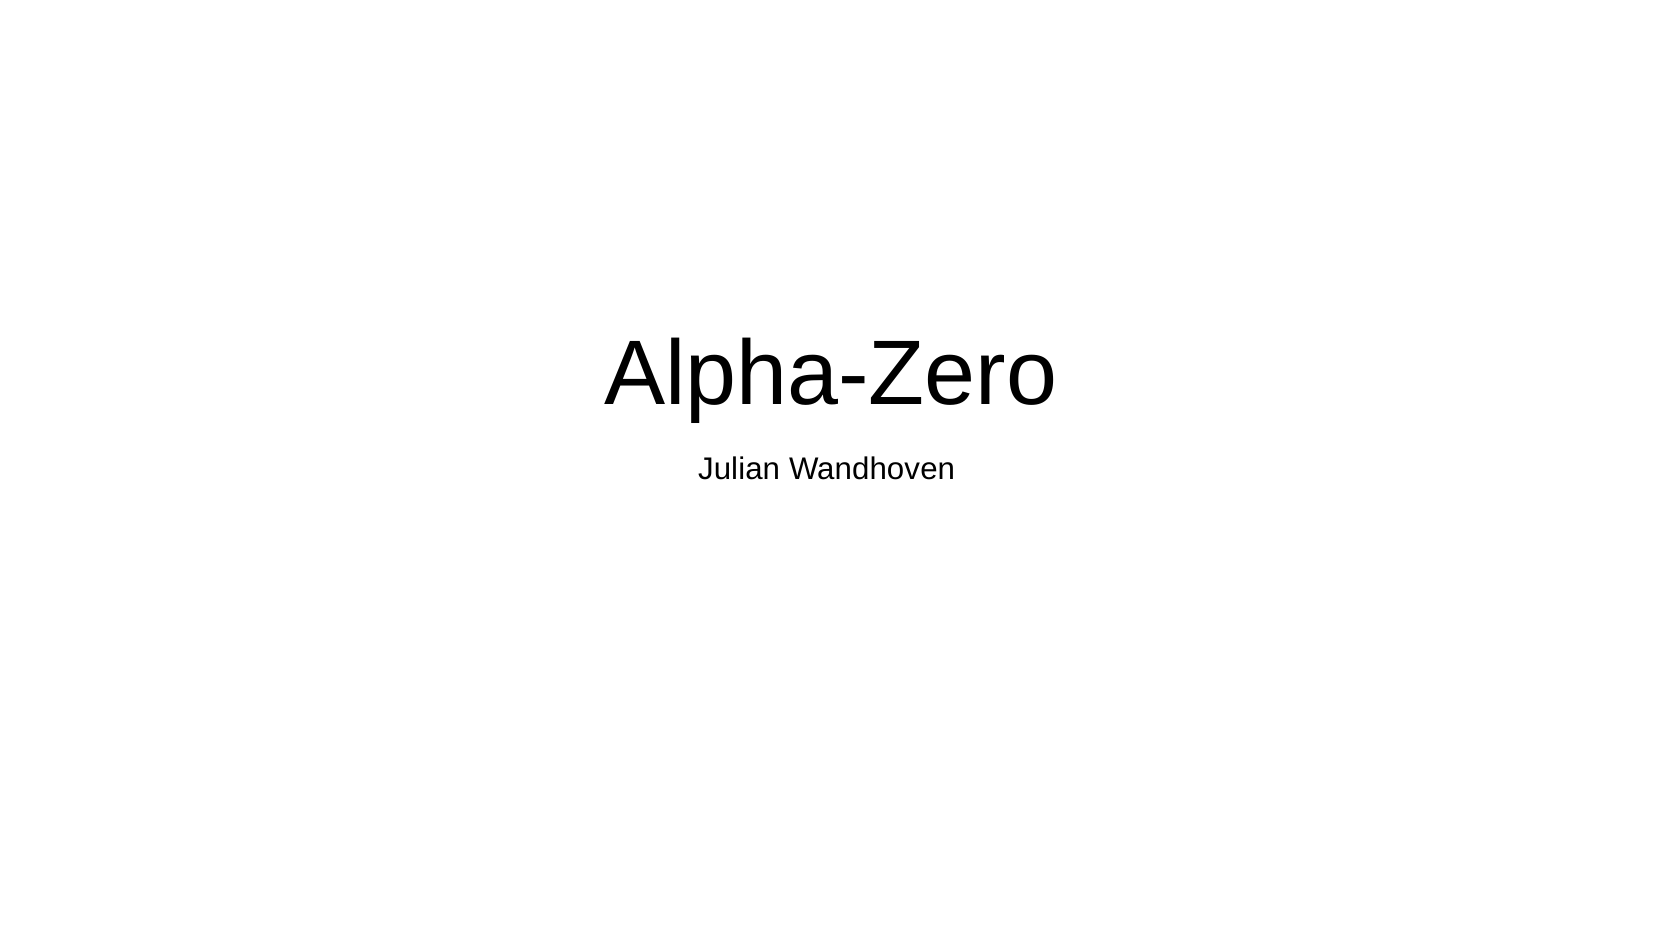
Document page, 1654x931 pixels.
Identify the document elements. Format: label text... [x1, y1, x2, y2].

subtitle Julian Wandhoven [82, 412, 1571, 526]
title Alpha-Zero [86, 294, 1576, 451]
